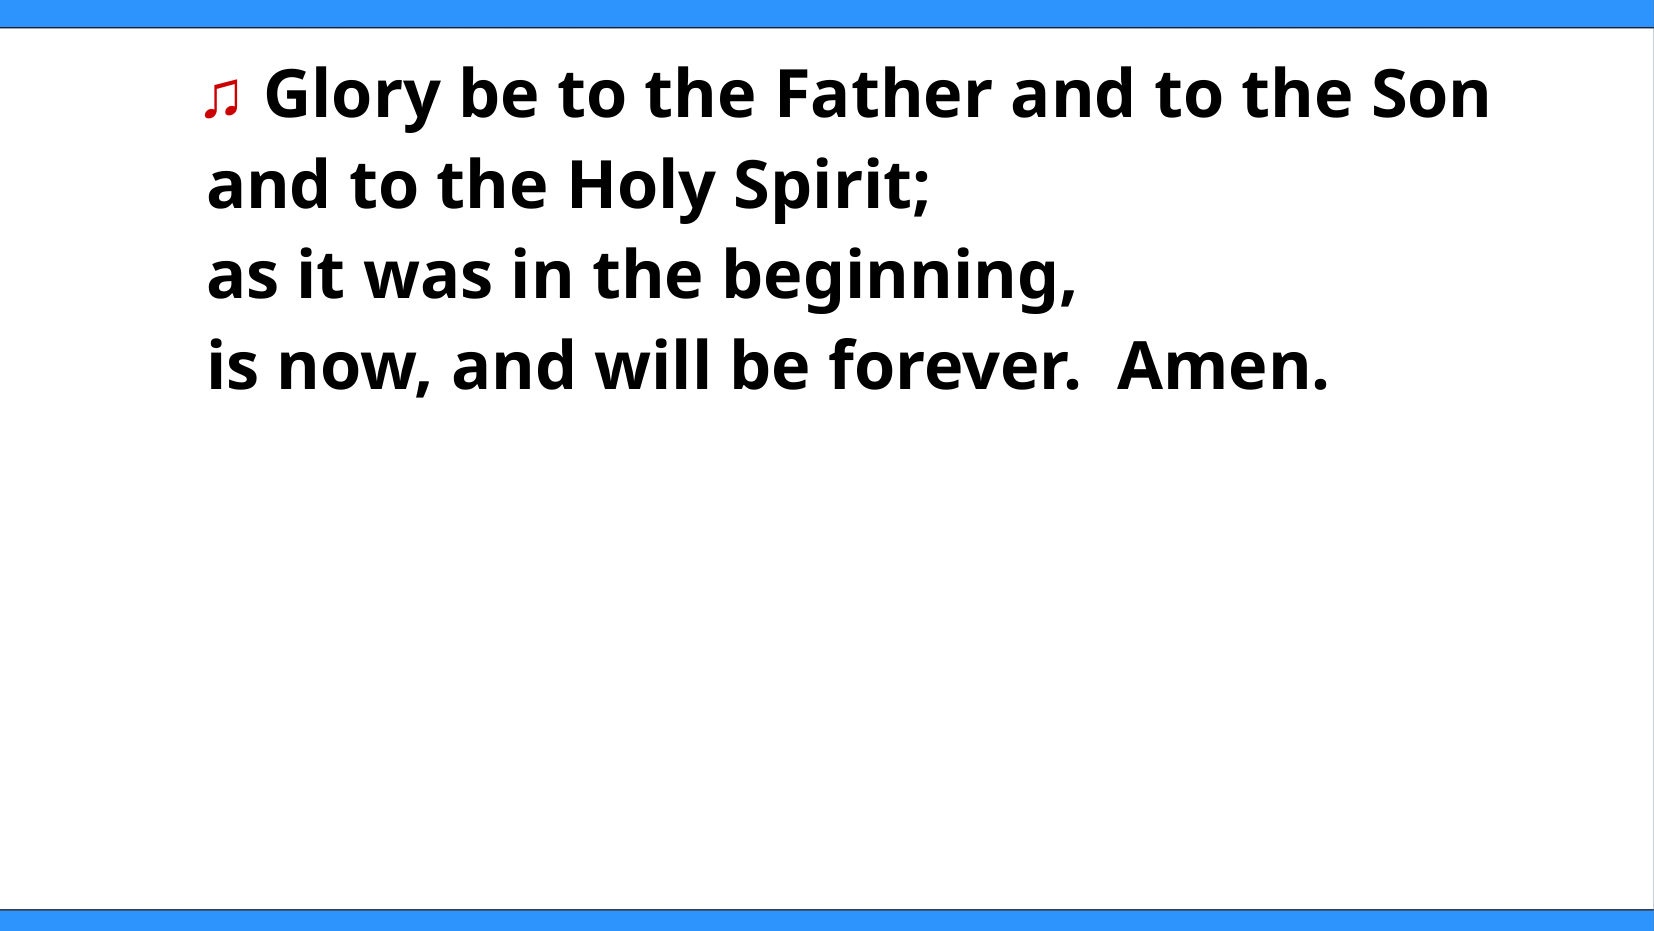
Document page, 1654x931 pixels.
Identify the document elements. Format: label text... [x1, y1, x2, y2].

picture [0, 0, 1654, 931]
text_box ♫ Glory be to the Father and to the Son and to the Holy Spirit; as it was in the beginning, is now, and will be forever. Amen. [105, 38, 1531, 436]
